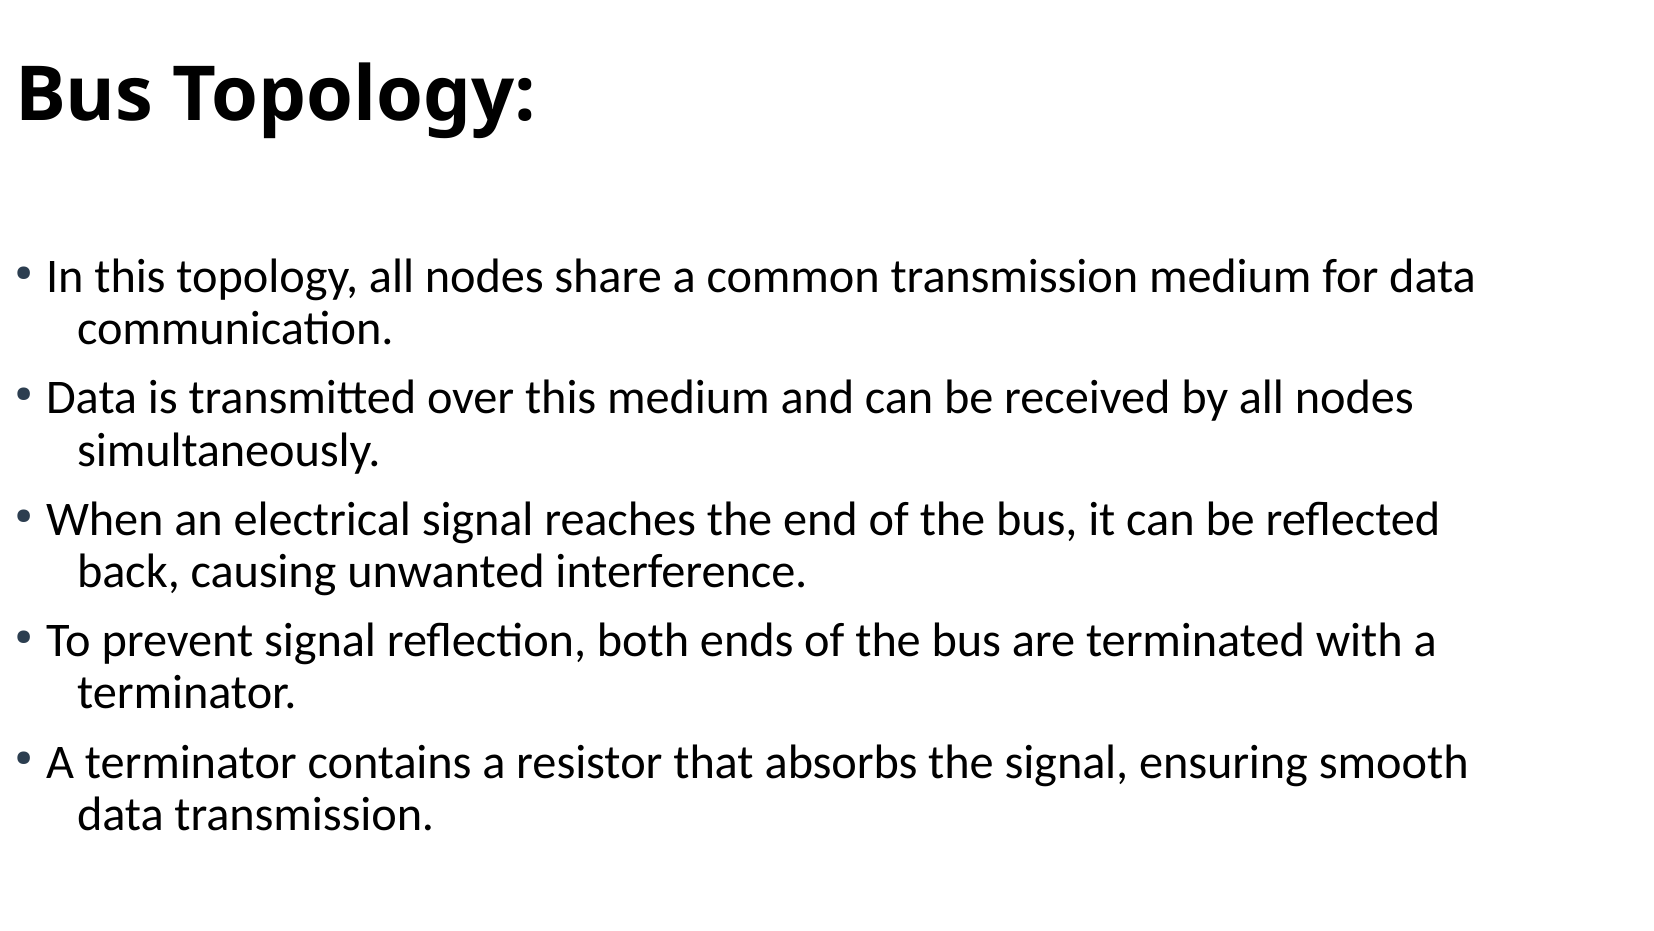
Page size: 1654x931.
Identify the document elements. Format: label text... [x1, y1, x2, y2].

title Bus Topology: [0, 36, 1536, 155]
list In this topology, all nodes share a common transmission medium for data communication. Data is transmitted over this medium and can be received by all nodes simultaneously. When an electrical signal reaches the end of the bus, it can be reflected back, causing unwanted interference. To prevent signal reflection, both ends of the bus are terminated with a terminator. A terminator contains a resistor that absorbs the signal, ensuring smooth data transmission. [0, 243, 1536, 864]
